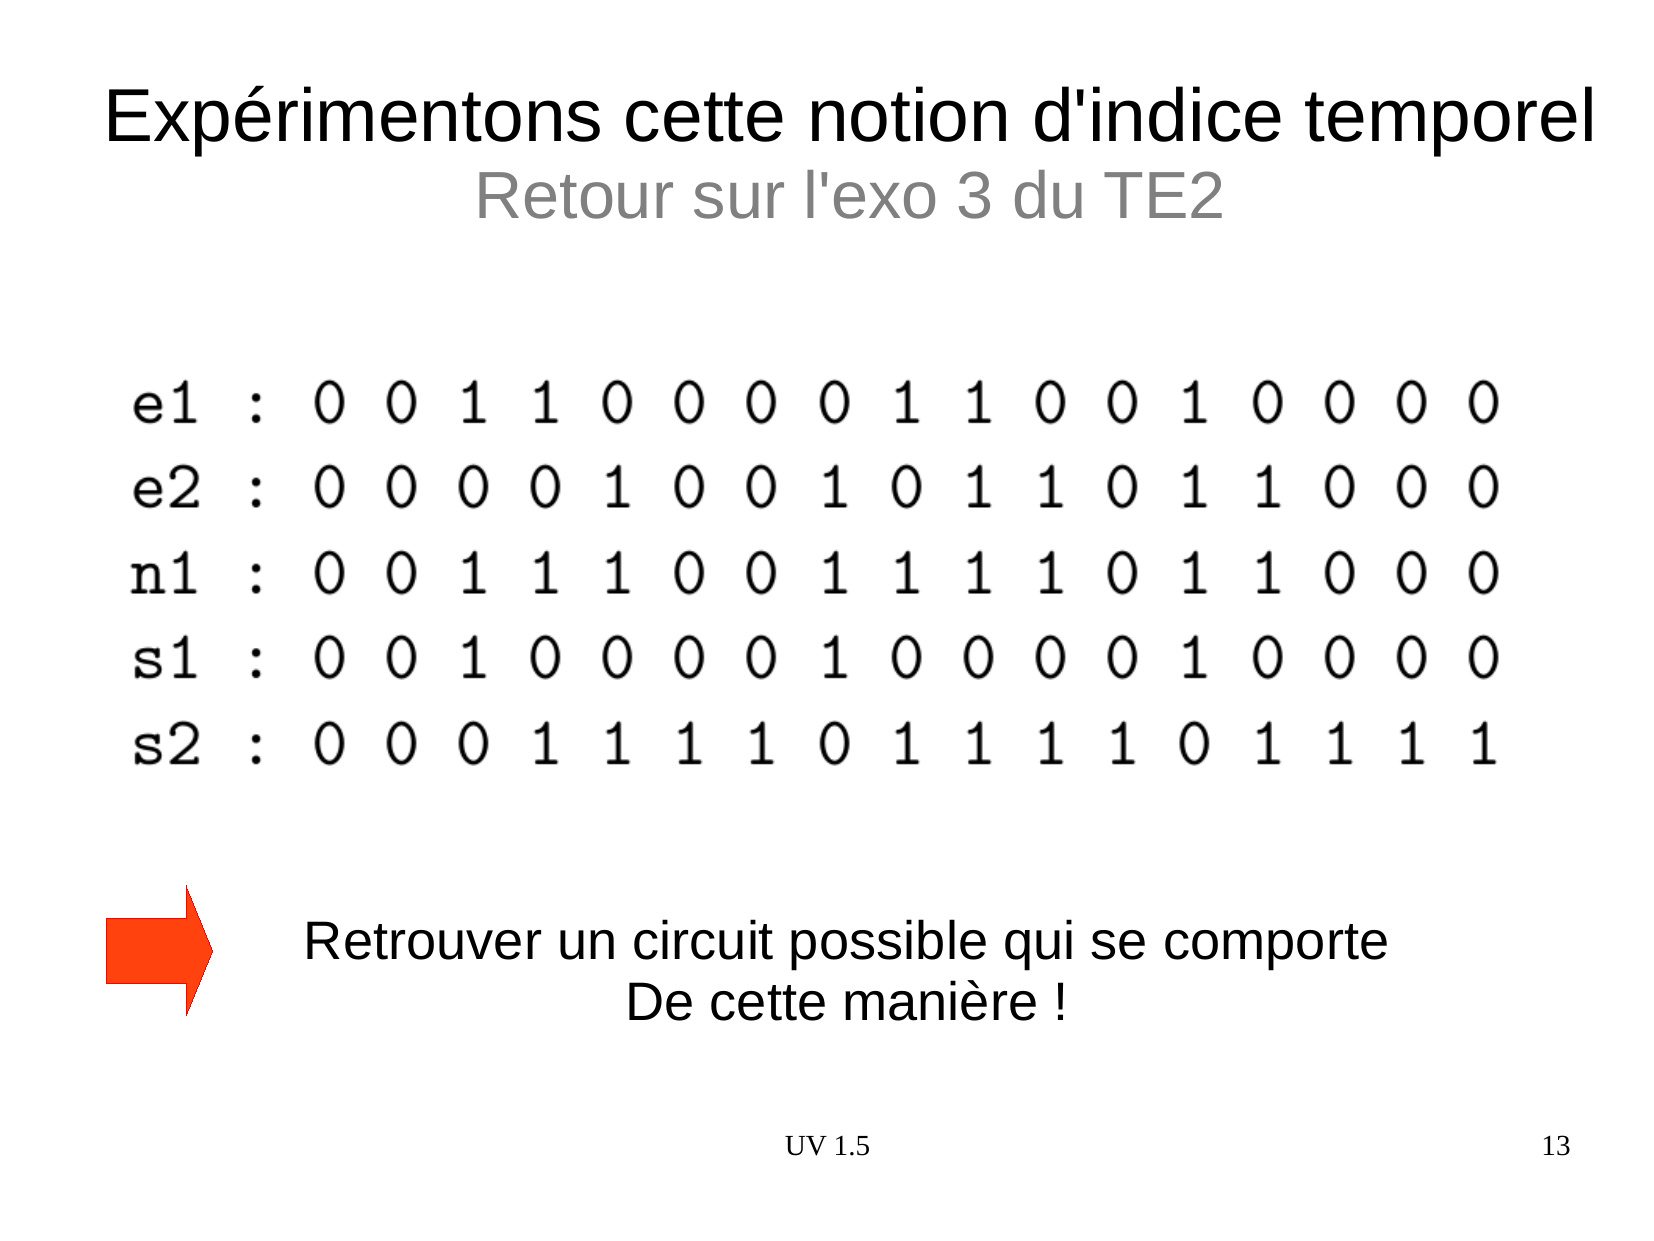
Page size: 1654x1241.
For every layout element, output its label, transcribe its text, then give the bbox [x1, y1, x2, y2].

text_box Retrouver un circuit possible qui se comporte De cette manière ! [289, 903, 1406, 1040]
title Expérimentons cette notion d'indice temporel Retour sur l'exo 3 du TE2 [82, 49, 1619, 257]
picture [82, 334, 1616, 827]
text_box [106, 885, 213, 1016]
